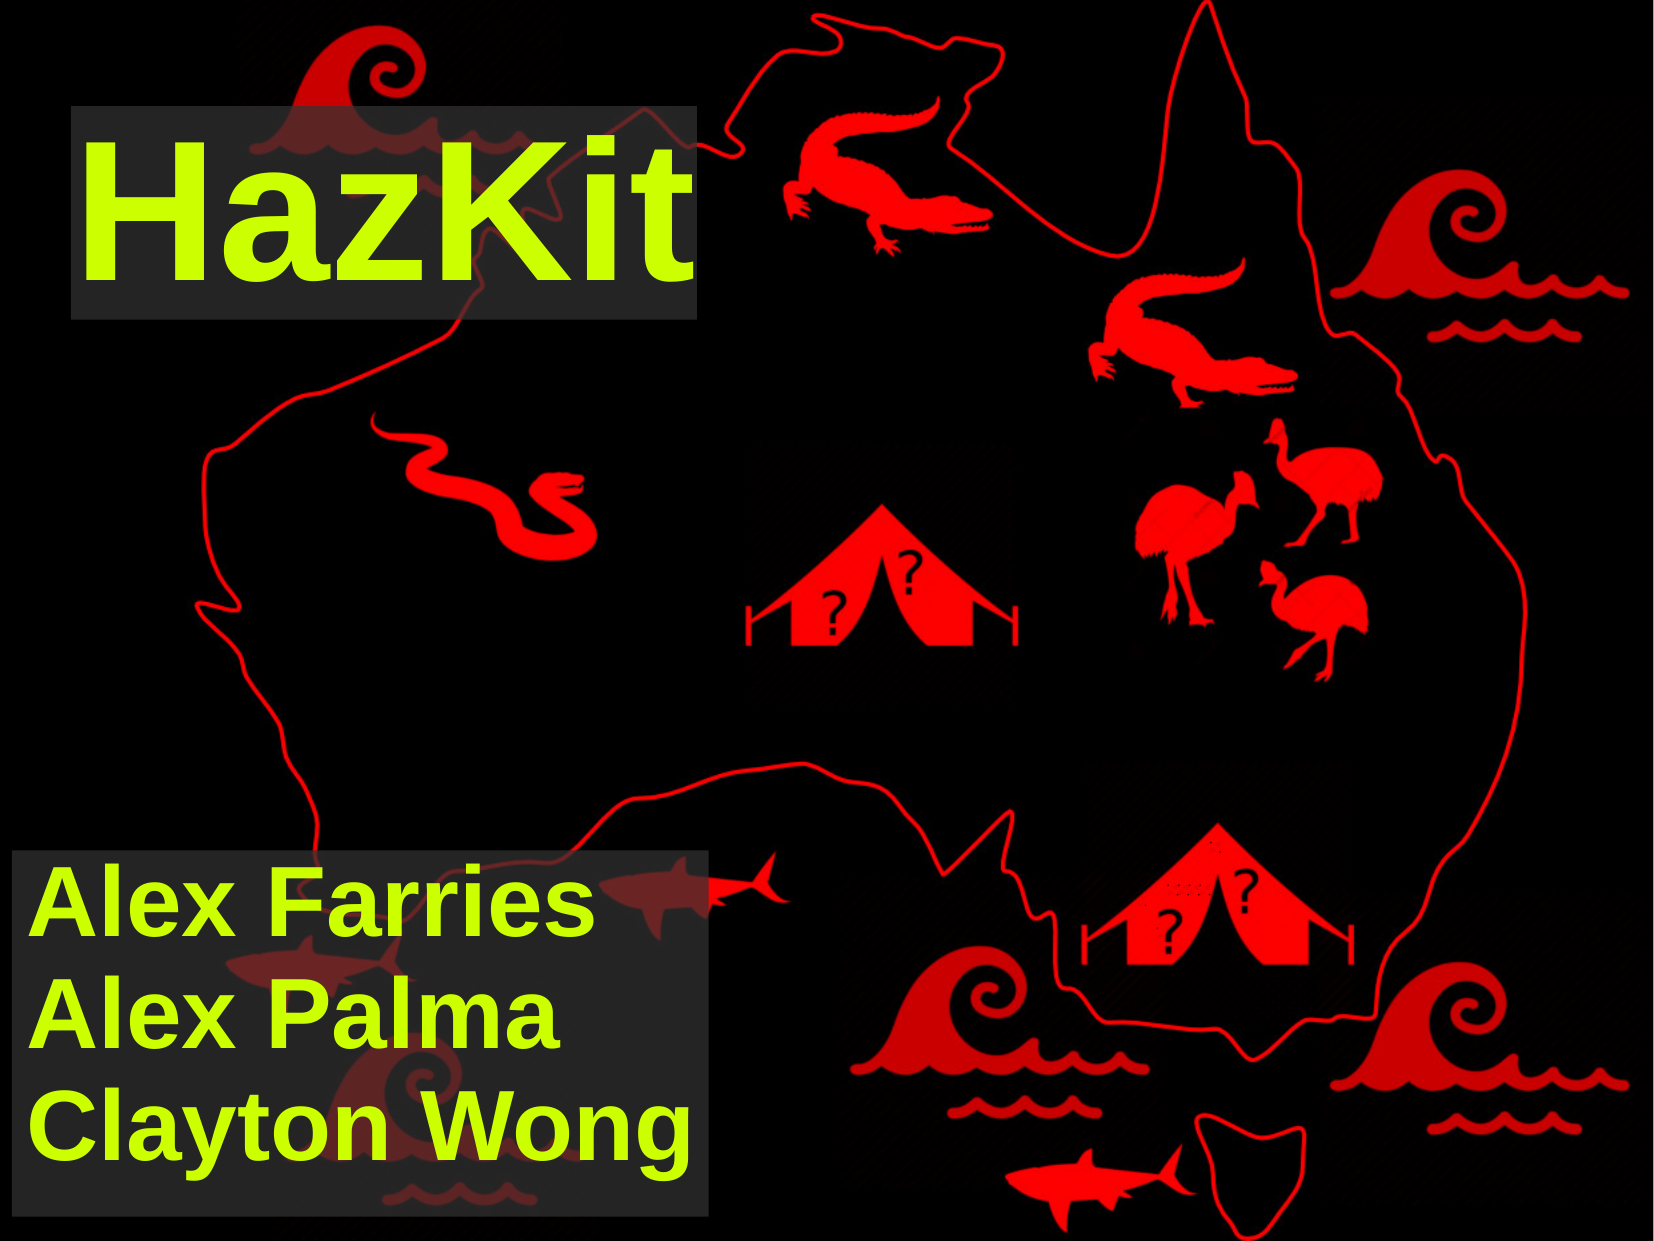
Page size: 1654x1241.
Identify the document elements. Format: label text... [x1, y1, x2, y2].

text_box HazKit [59, 92, 733, 331]
picture [0, 0, 1654, 1241]
text_box Alex Farries Alex Palma Clayton Wong [11, 838, 721, 1217]
